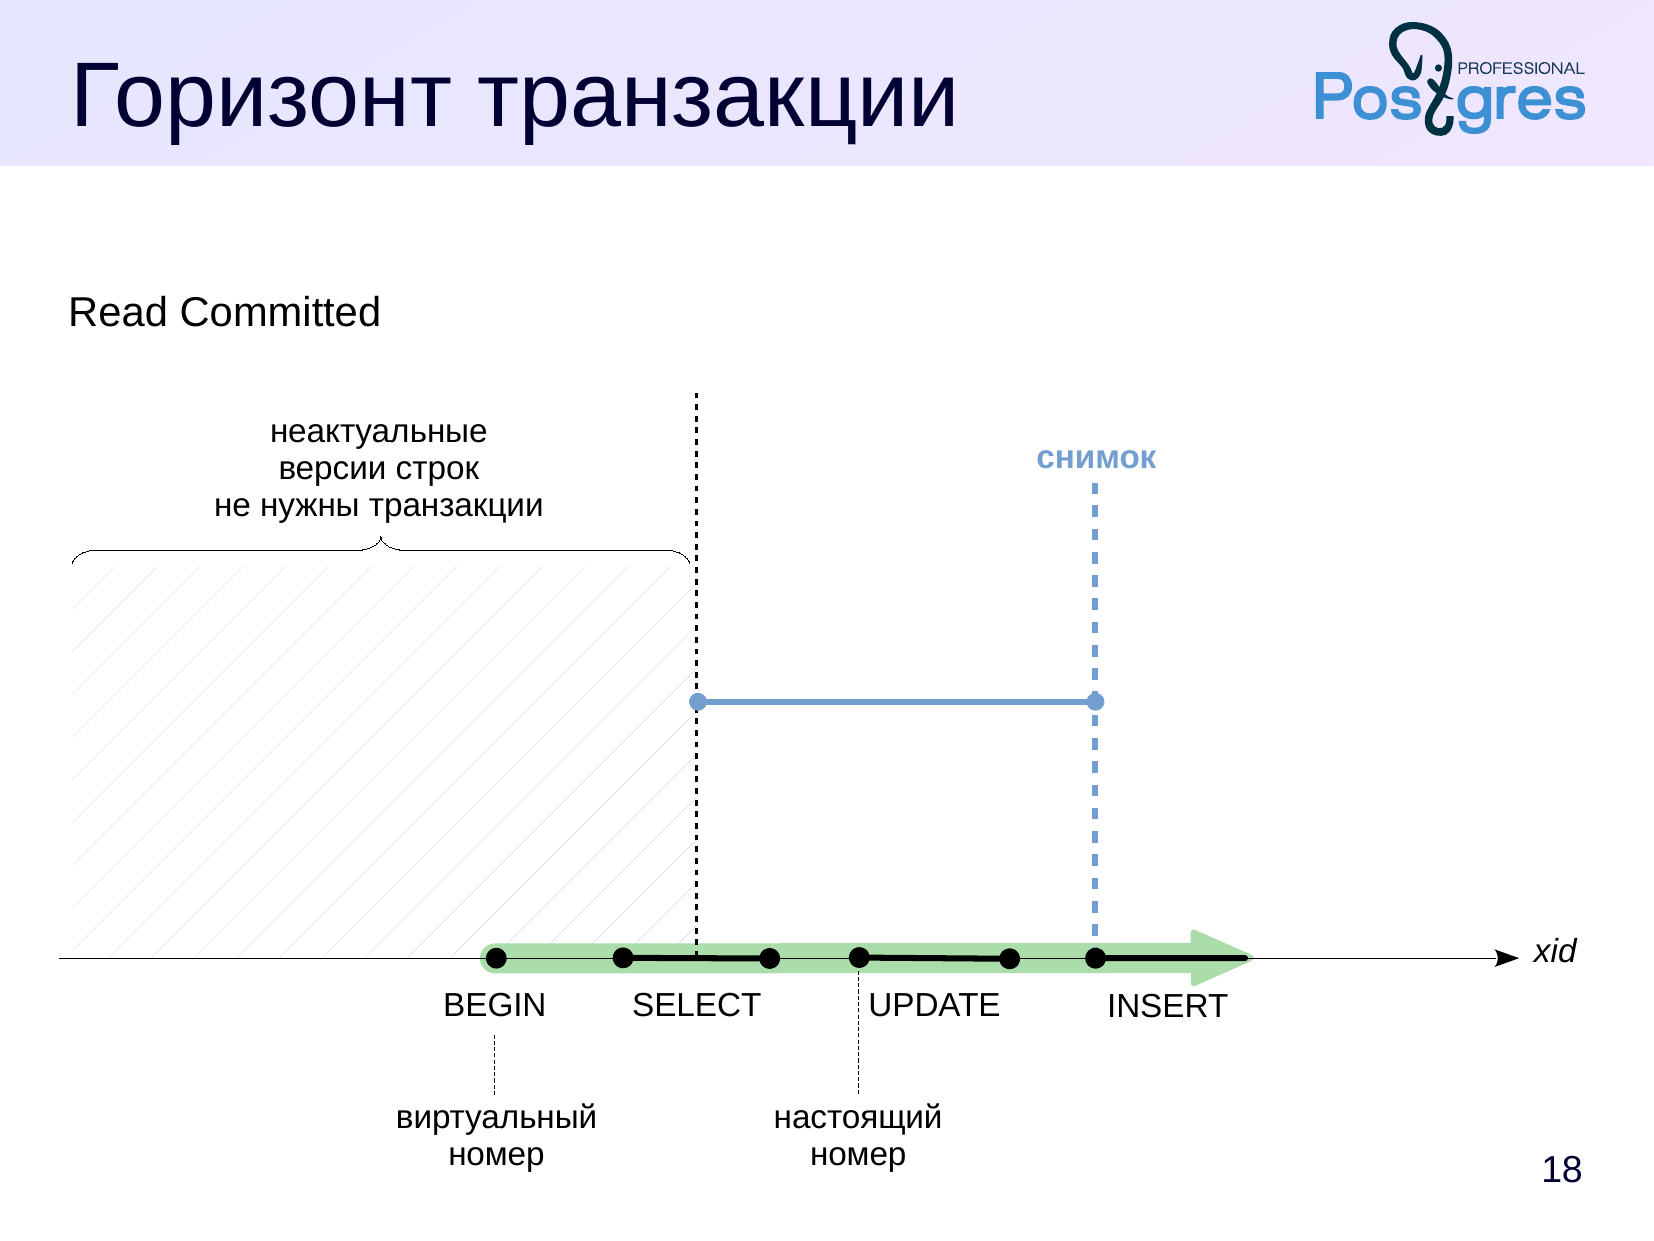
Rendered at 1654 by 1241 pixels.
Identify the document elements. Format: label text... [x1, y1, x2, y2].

text_box настоящий номер [758, 1090, 958, 1180]
text_box снимок [1021, 431, 1172, 484]
text_box неактуальные версии строк не нужны транзакции [199, 405, 559, 531]
text_box INSERT [1092, 980, 1244, 1043]
text_box [485, 947, 507, 969]
text_box Read Committed [53, 281, 533, 344]
title Горизонт транзакции [70, 43, 1241, 147]
text_box виртуальный номер [381, 1090, 613, 1180]
text_box [72, 566, 697, 957]
text_box xid [1519, 925, 1592, 978]
text_box BEGIN [428, 978, 562, 1041]
text_box UPDATE [853, 978, 1016, 1041]
text_box SELECT [617, 978, 777, 1041]
